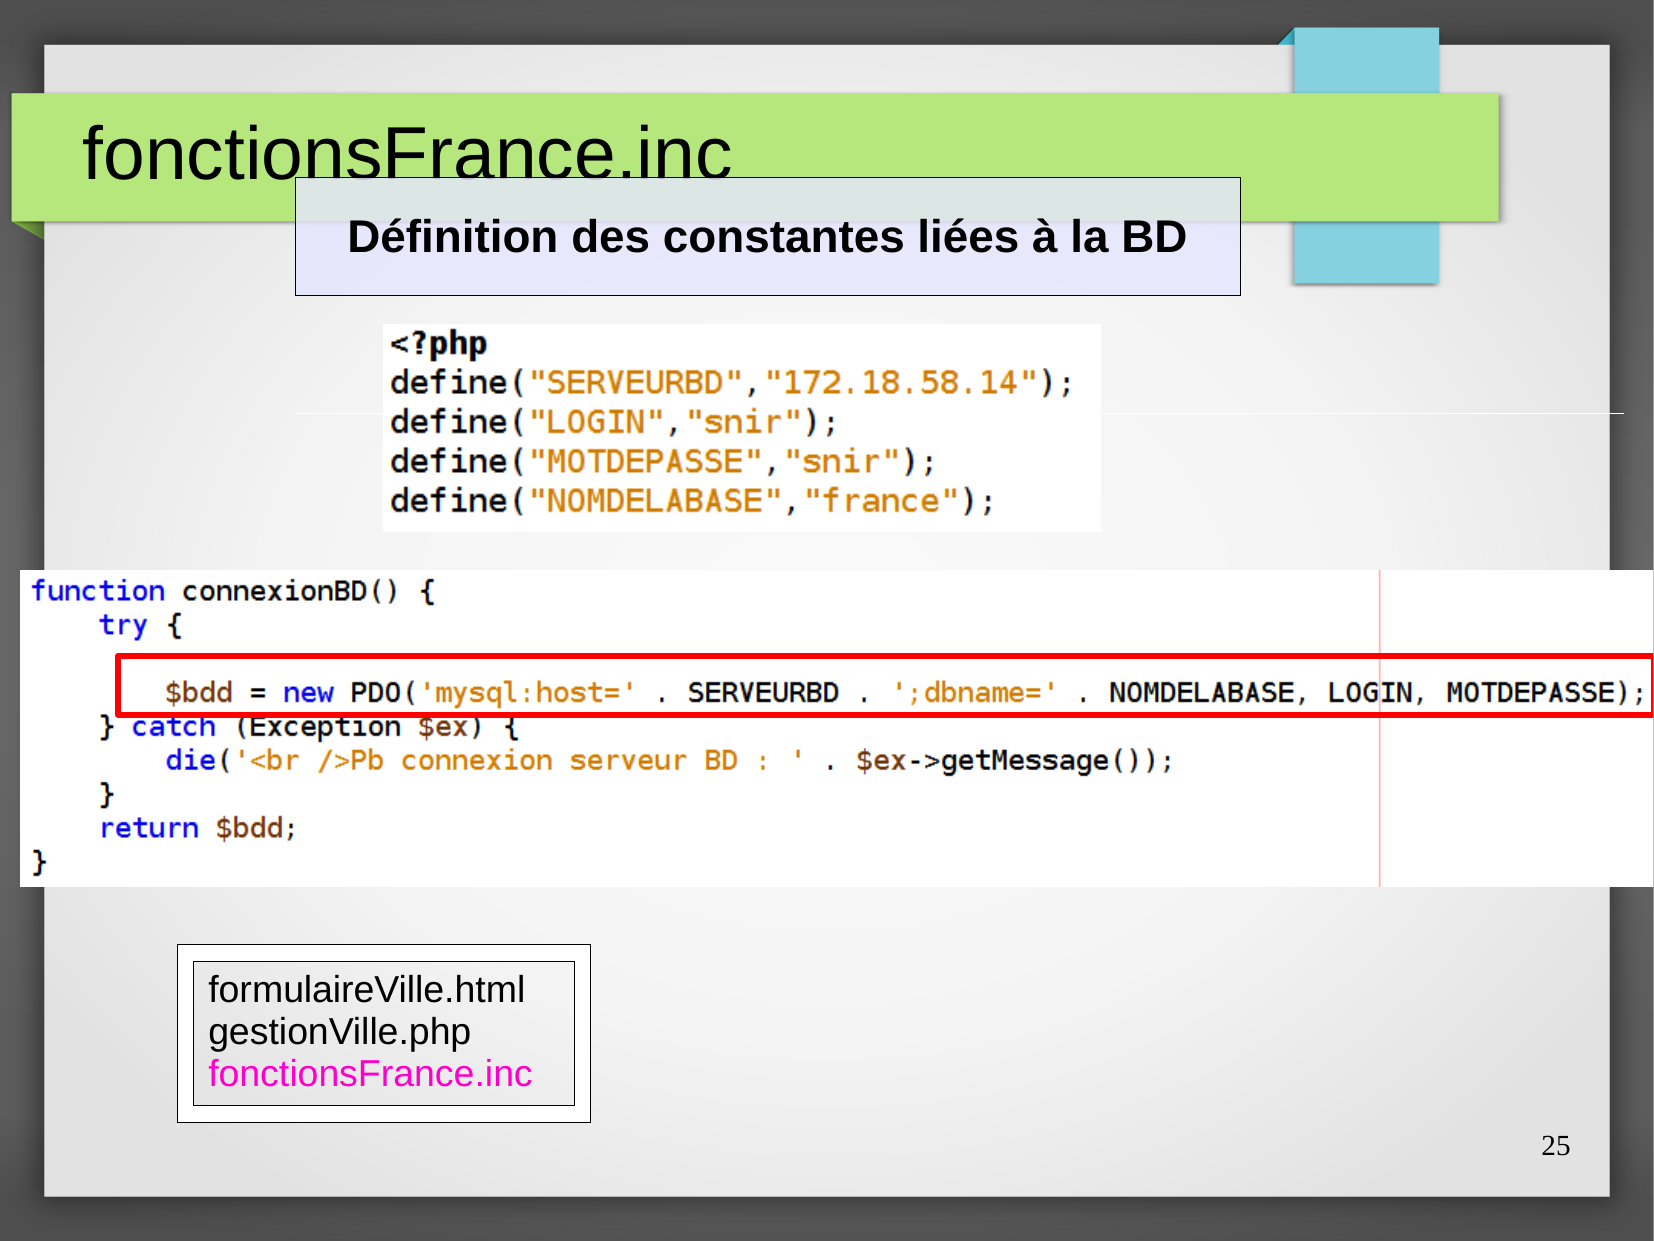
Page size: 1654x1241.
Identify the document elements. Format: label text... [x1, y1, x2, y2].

text_box formulaireVille.html gestionVille.php fonctionsFrance.inc [177, 944, 591, 1123]
text_box Définition des constantes liées à la BD [295, 177, 1241, 296]
picture [121, 659, 1651, 712]
title fonctionsFrance.inc [82, 94, 1264, 213]
picture [0, 0, 1654, 1241]
